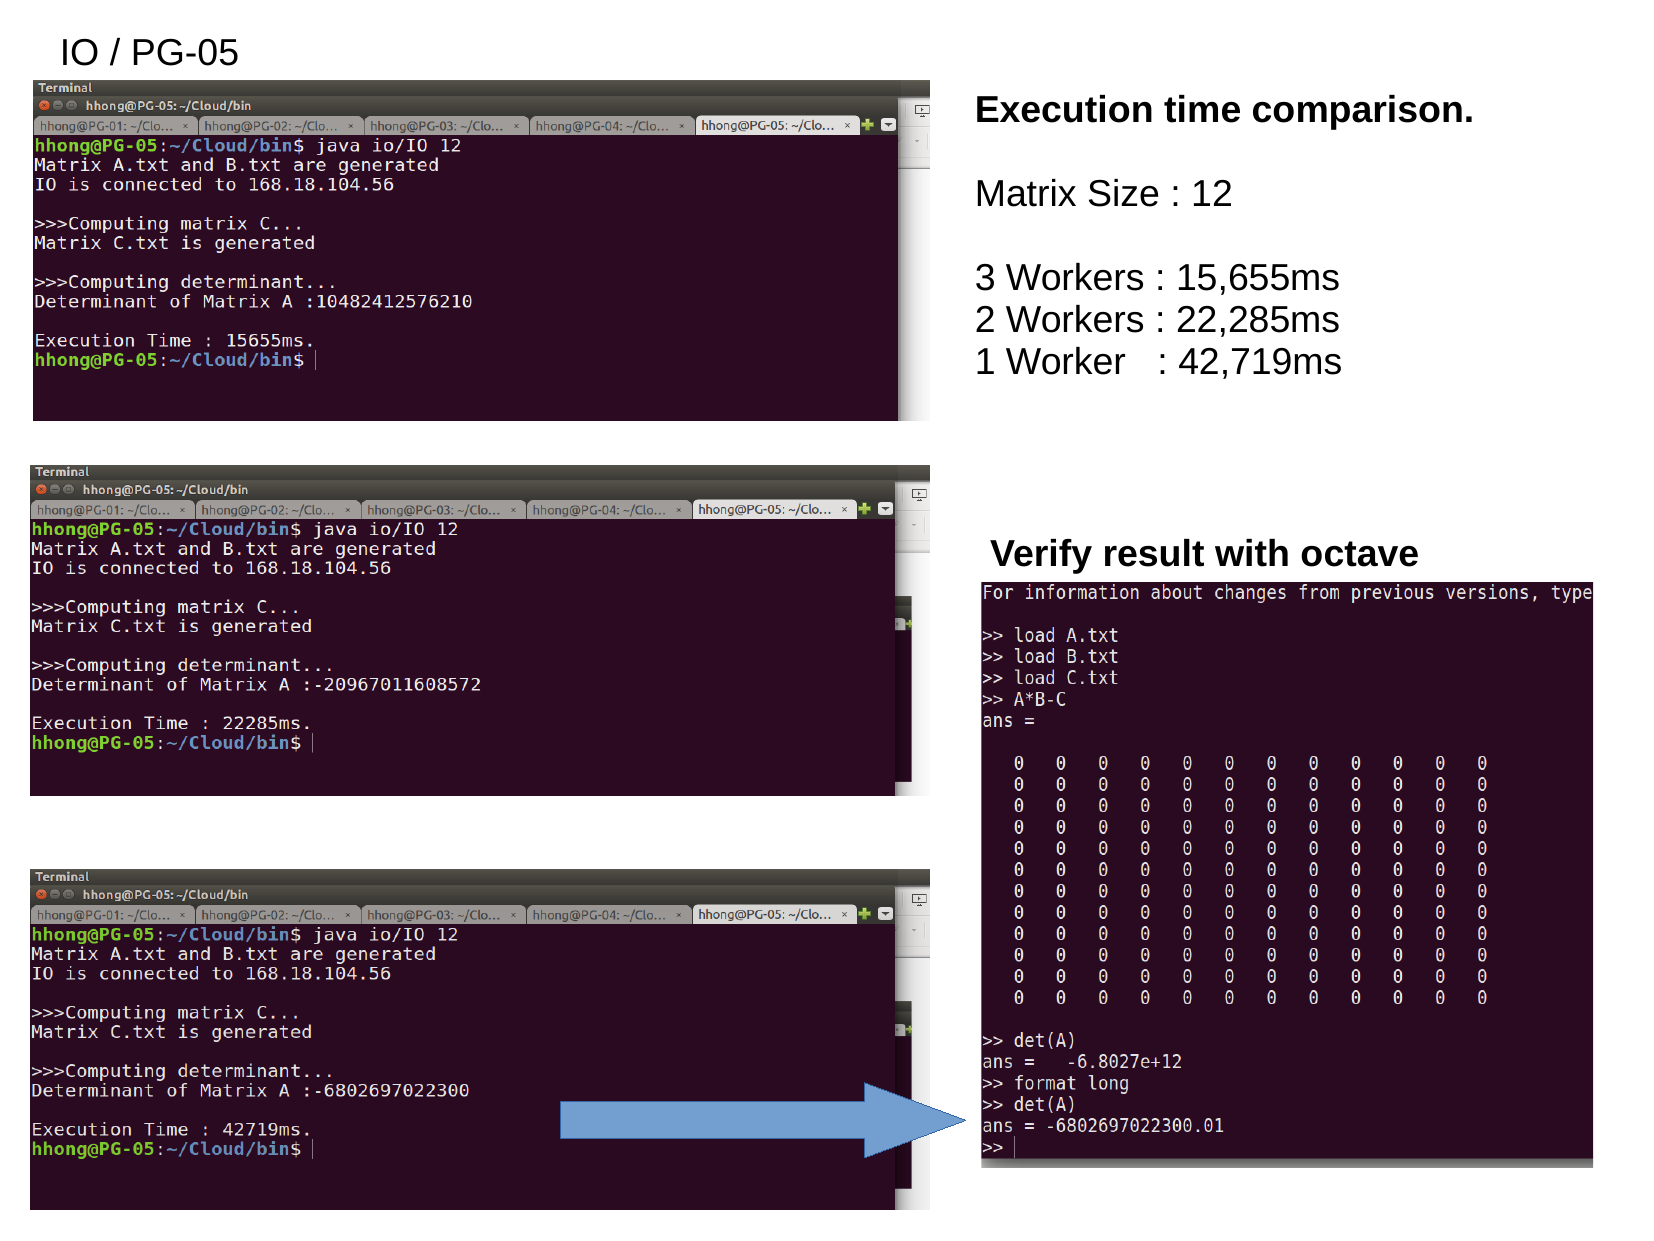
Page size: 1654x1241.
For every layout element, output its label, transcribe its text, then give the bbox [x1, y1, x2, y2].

text_box [560, 1082, 966, 1158]
text_box Execution time comparison. Matrix Size : 12 3 Workers : 15,655ms 2 Workers : 22,285ms 1 Worker : 42,719ms [960, 81, 1516, 391]
text_box IO / PG-05 [45, 23, 601, 81]
picture [30, 465, 930, 796]
picture [30, 869, 930, 1210]
picture [981, 582, 1594, 1168]
text_box Verify result with octave [975, 525, 1531, 589]
picture [33, 80, 931, 421]
